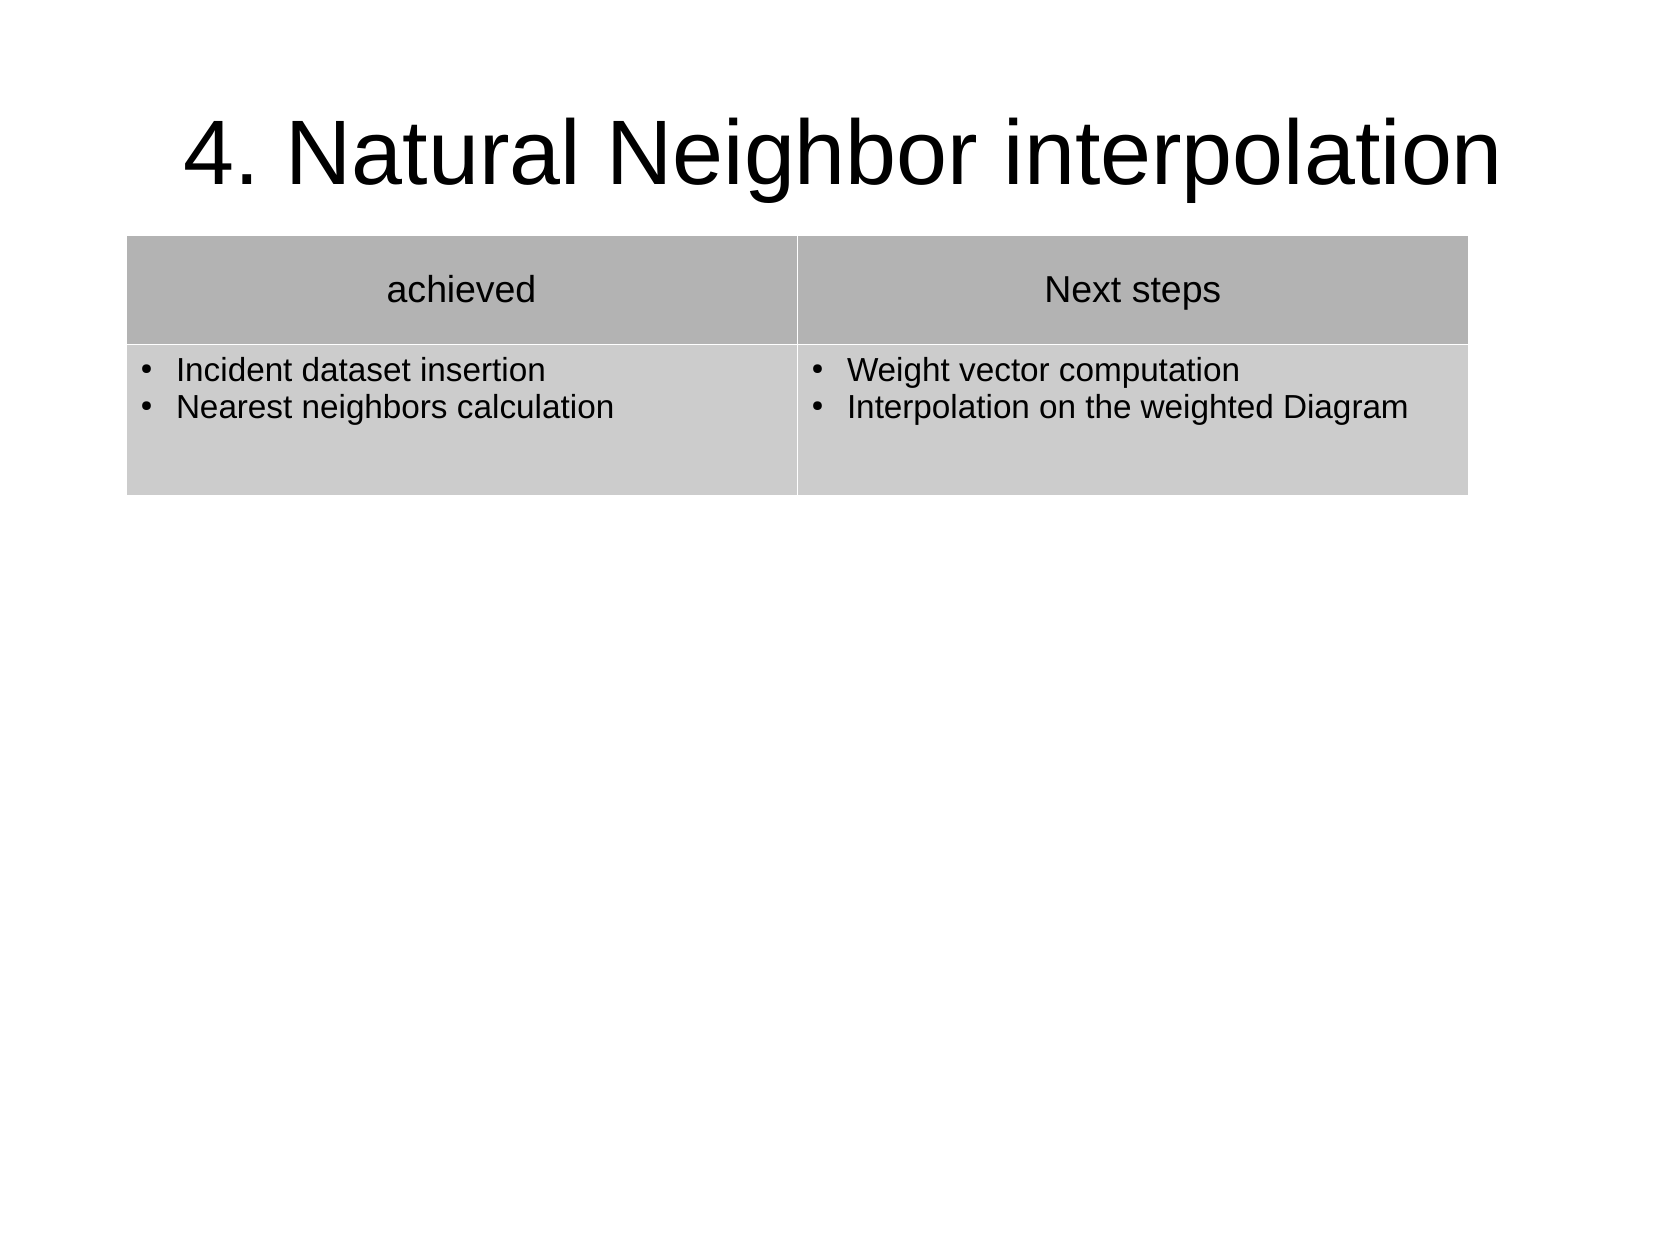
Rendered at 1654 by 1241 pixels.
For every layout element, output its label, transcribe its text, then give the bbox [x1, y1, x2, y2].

table_cell Weight vector computation Interpolation on the weighted Diagram [798, 345, 1468, 495]
table_cell Incident dataset insertion Nearest neighbors calculation [127, 345, 797, 495]
title 4. Natural Neighbor interpolation [82, 49, 1571, 257]
table_header achieved [127, 236, 797, 344]
table_header Next steps [798, 236, 1468, 344]
